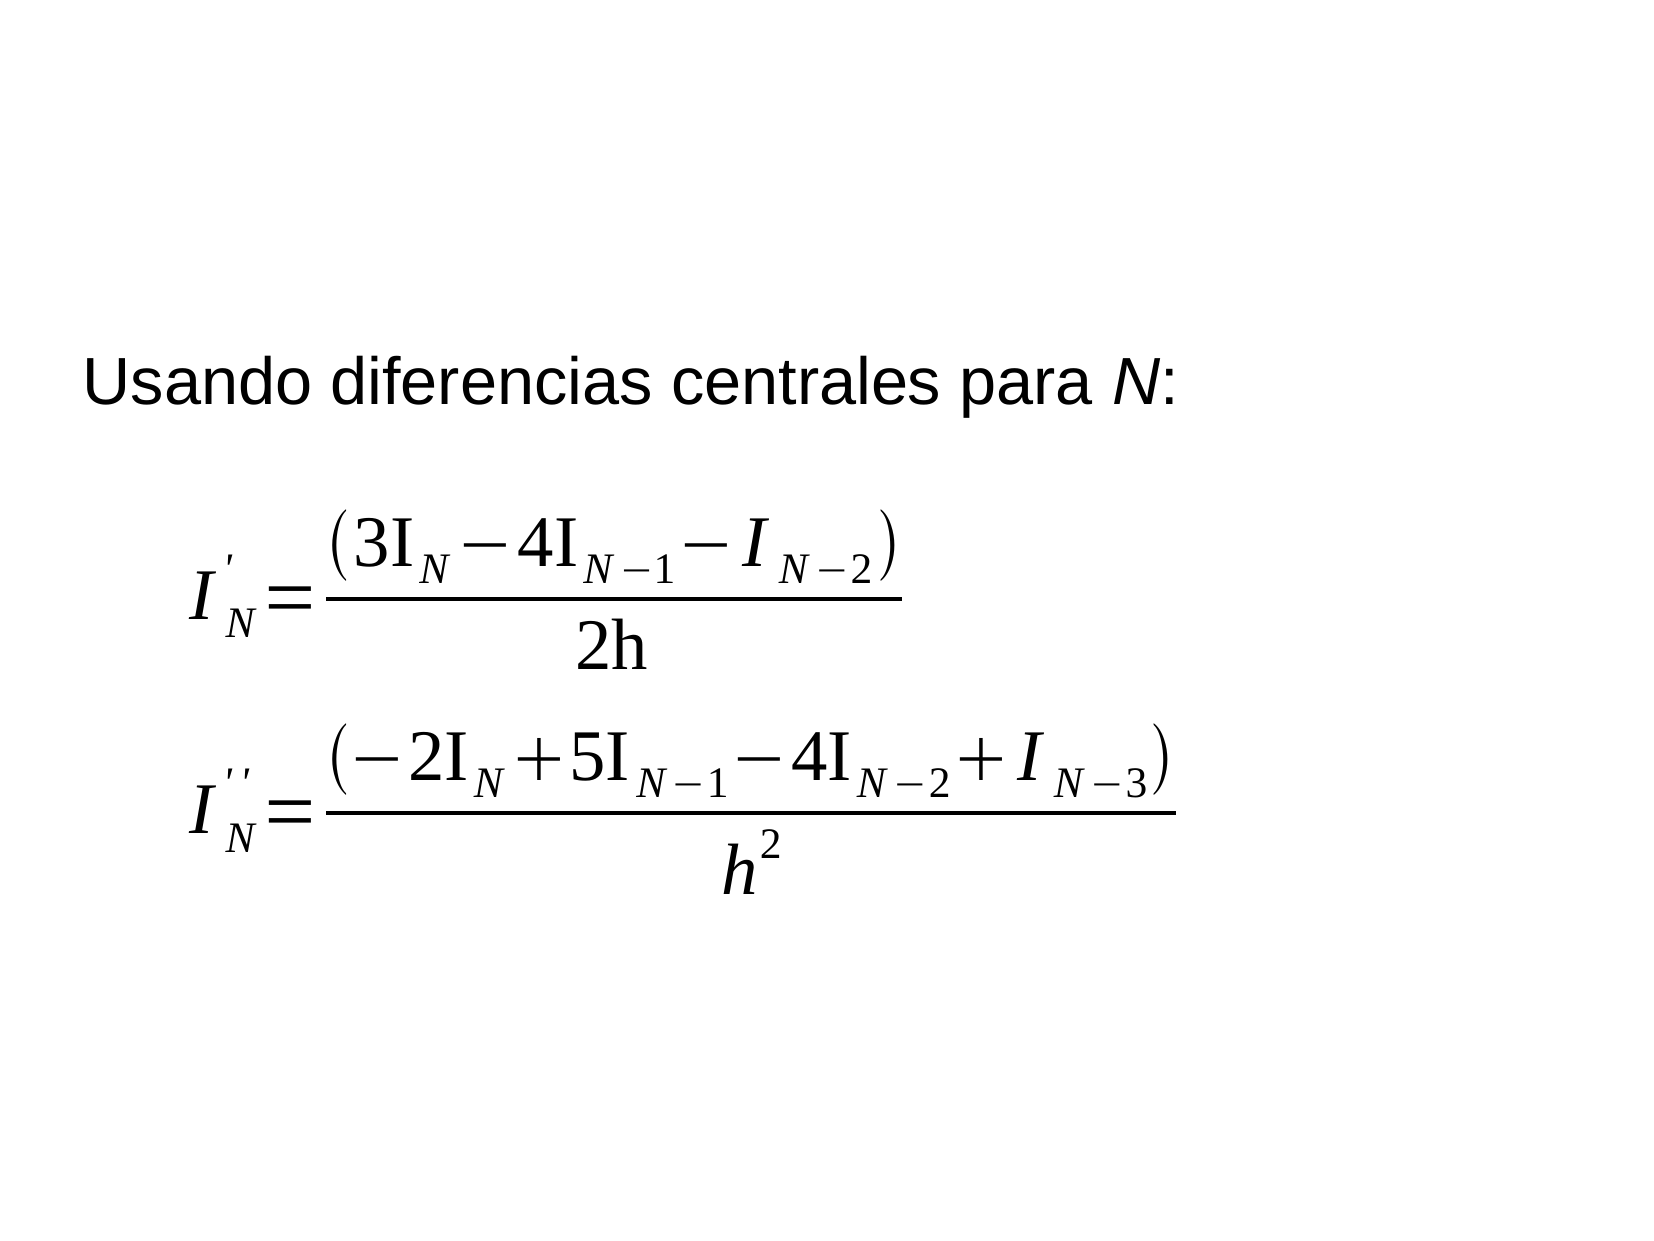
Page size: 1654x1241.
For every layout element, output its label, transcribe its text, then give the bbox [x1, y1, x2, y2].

chart [177, 501, 1185, 910]
subtitle Usando diferencias centrales para N: [82, 290, 1571, 473]
